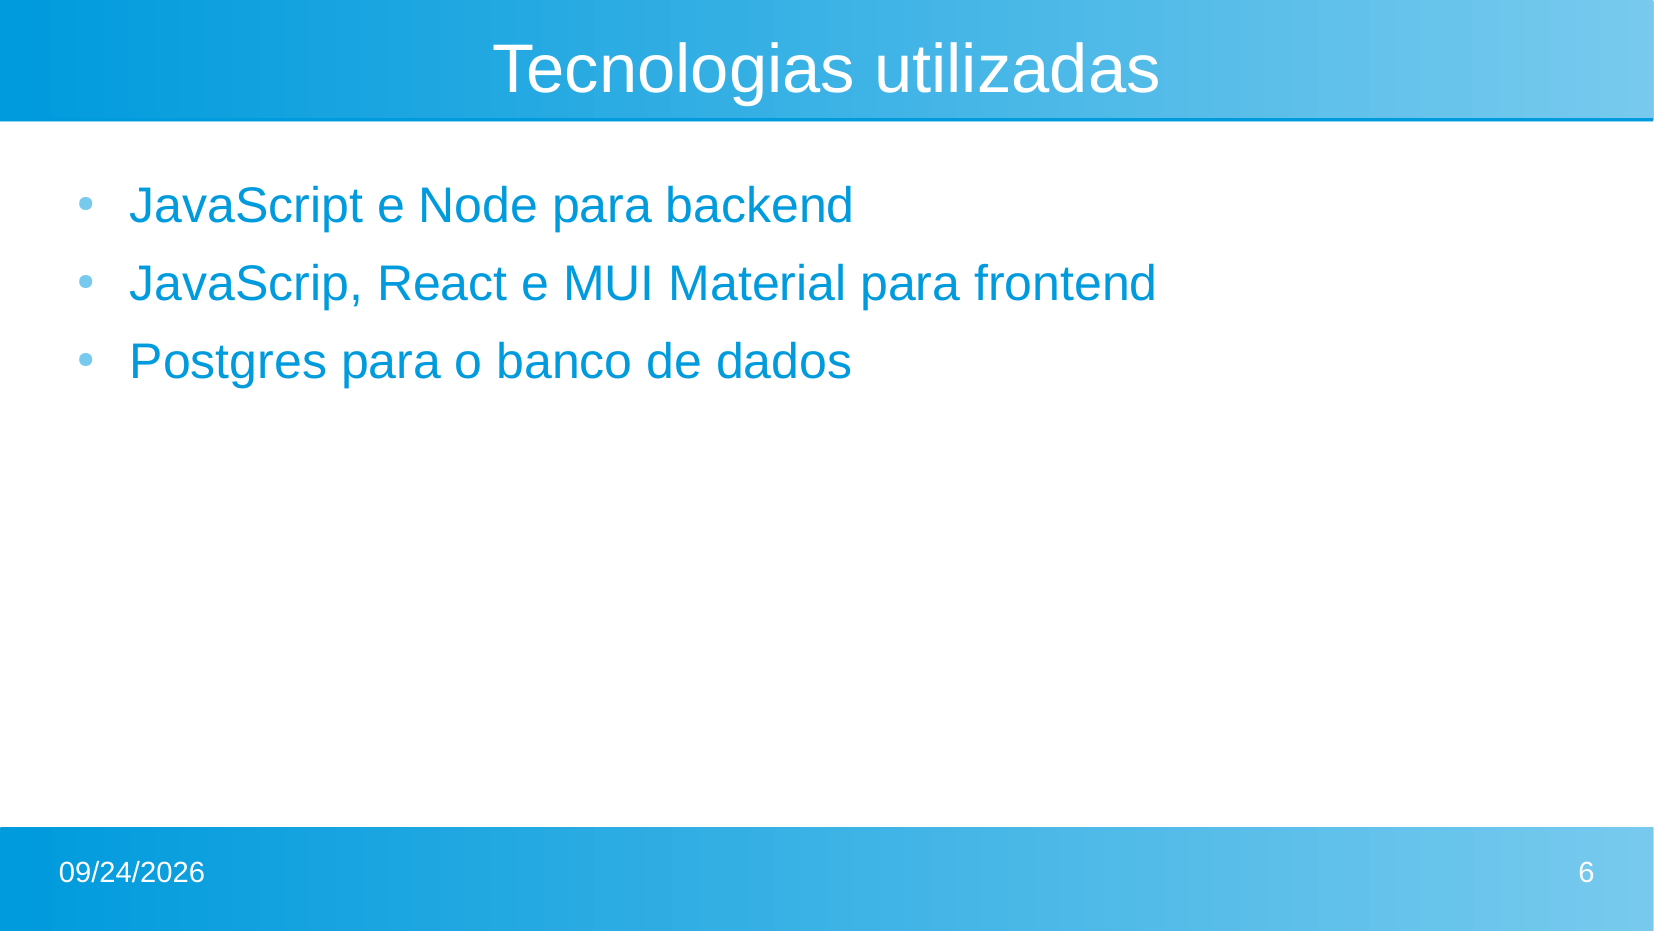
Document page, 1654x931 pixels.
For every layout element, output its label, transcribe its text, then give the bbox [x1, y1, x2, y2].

list JavaScript e Node para backend JavaScrip, React e MUI Material para frontend Postgres para o banco de dados [59, 177, 1595, 768]
title Tecnologias utilizadas [59, 29, 1595, 108]
